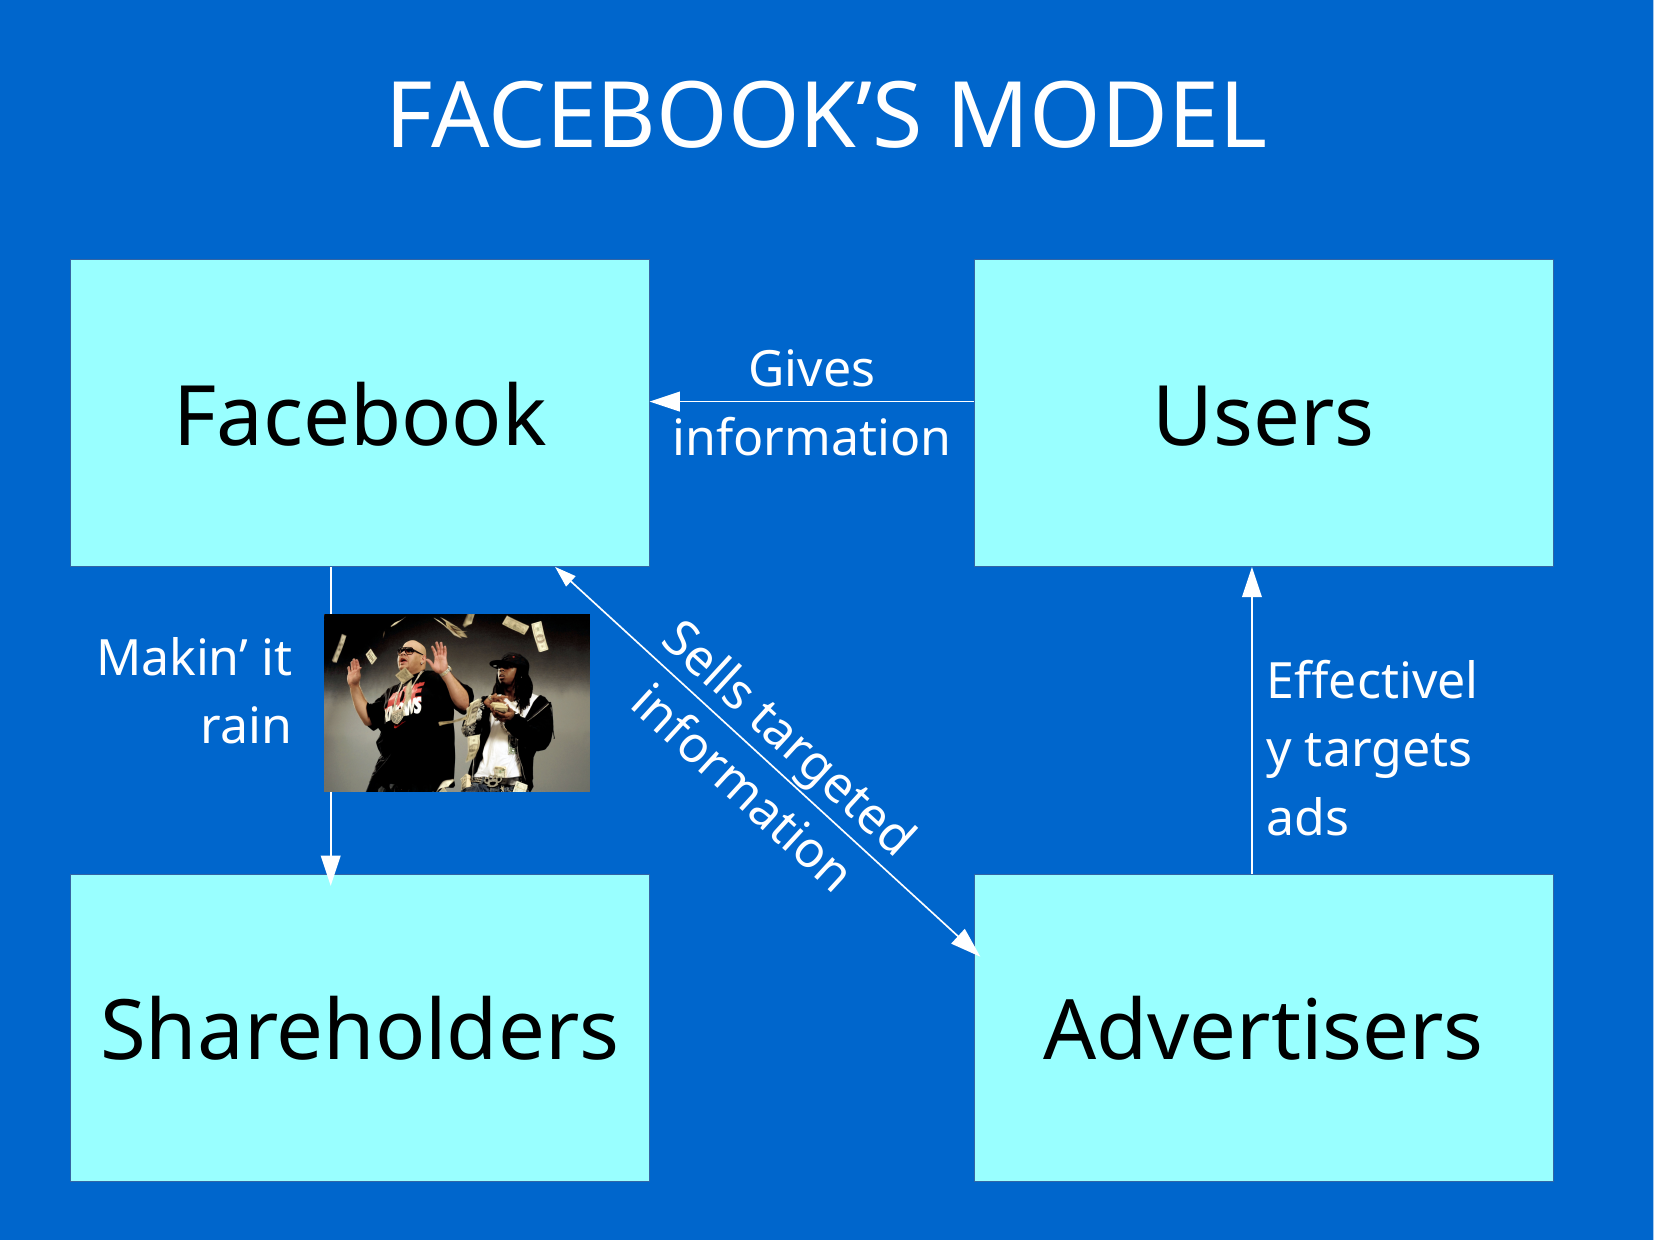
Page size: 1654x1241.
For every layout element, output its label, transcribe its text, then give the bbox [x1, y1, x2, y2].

text_box Makin’ it rain [41, 614, 308, 809]
text_box Effectively targets ads [1251, 637, 1512, 833]
text_box Advertisers [974, 874, 1554, 1182]
text_box Shareholders [70, 874, 650, 1182]
title FACEBOOK’S MODEL [82, 8, 1571, 216]
text_box Users [974, 259, 1554, 567]
text_box Facebook [70, 259, 650, 567]
picture [324, 614, 590, 792]
